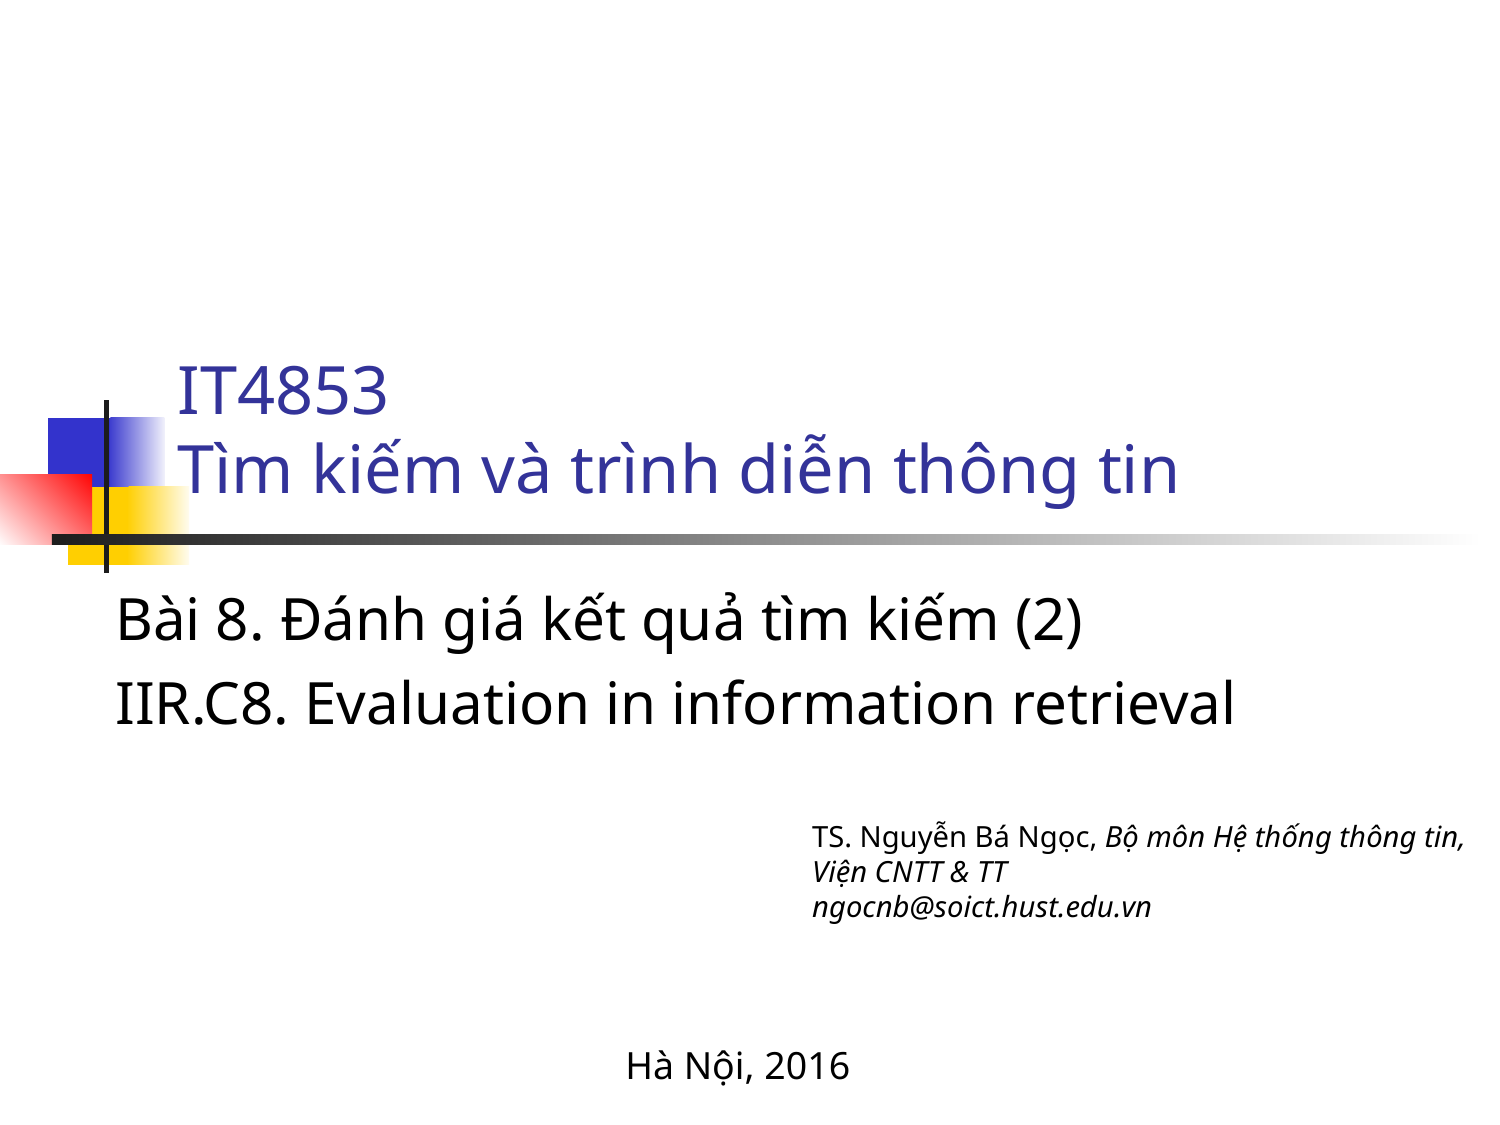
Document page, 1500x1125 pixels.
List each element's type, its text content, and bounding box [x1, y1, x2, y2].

text_box Hà Nội, 2016 [490, 1034, 987, 1096]
subtitle Bài 8. Đánh giá kết quả tìm kiếm (2) IIR.C8. Evaluation in information retrieval [100, 574, 1471, 811]
text_box TS. Nguyễn Bá Ngọc, Bộ môn Hệ thống thông tin, Viện CNTT & TT ngocnb@soict.hust.edu.vn [797, 810, 1489, 932]
title IT4853 Tìm kiếm và trình diễn thông tin [162, 275, 1438, 515]
